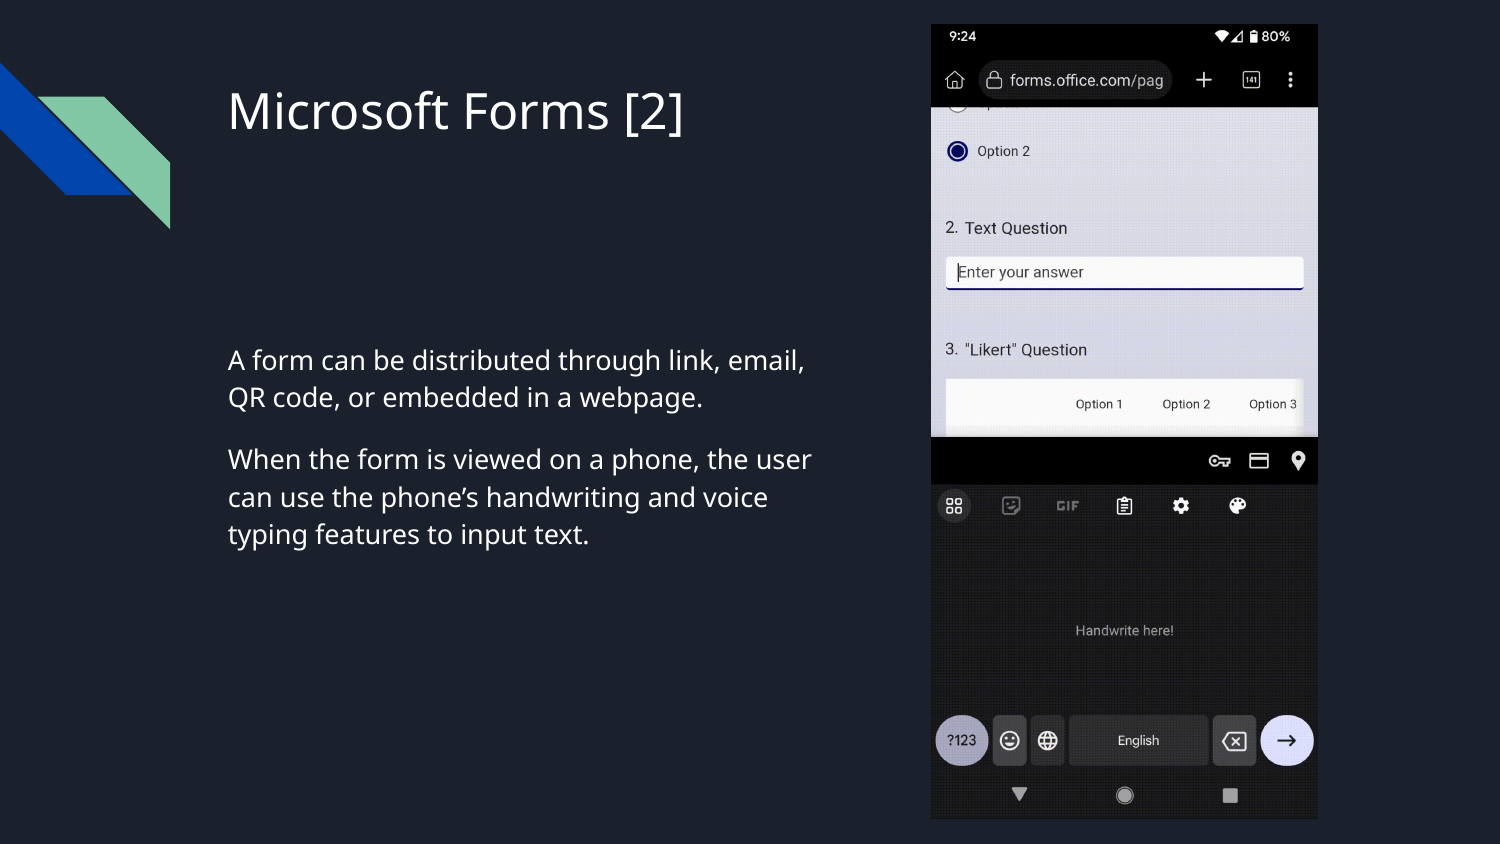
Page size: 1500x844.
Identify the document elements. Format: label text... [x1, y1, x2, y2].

picture [931, 24, 1318, 819]
list A form can be distributed through link, email, QR code, or embedded in a webpage. When the form is viewed on a phone, the user can use the phone’s handwriting and voice typing features to input text. [212, 323, 836, 720]
title Microsoft Forms [2] [212, 64, 836, 310]
